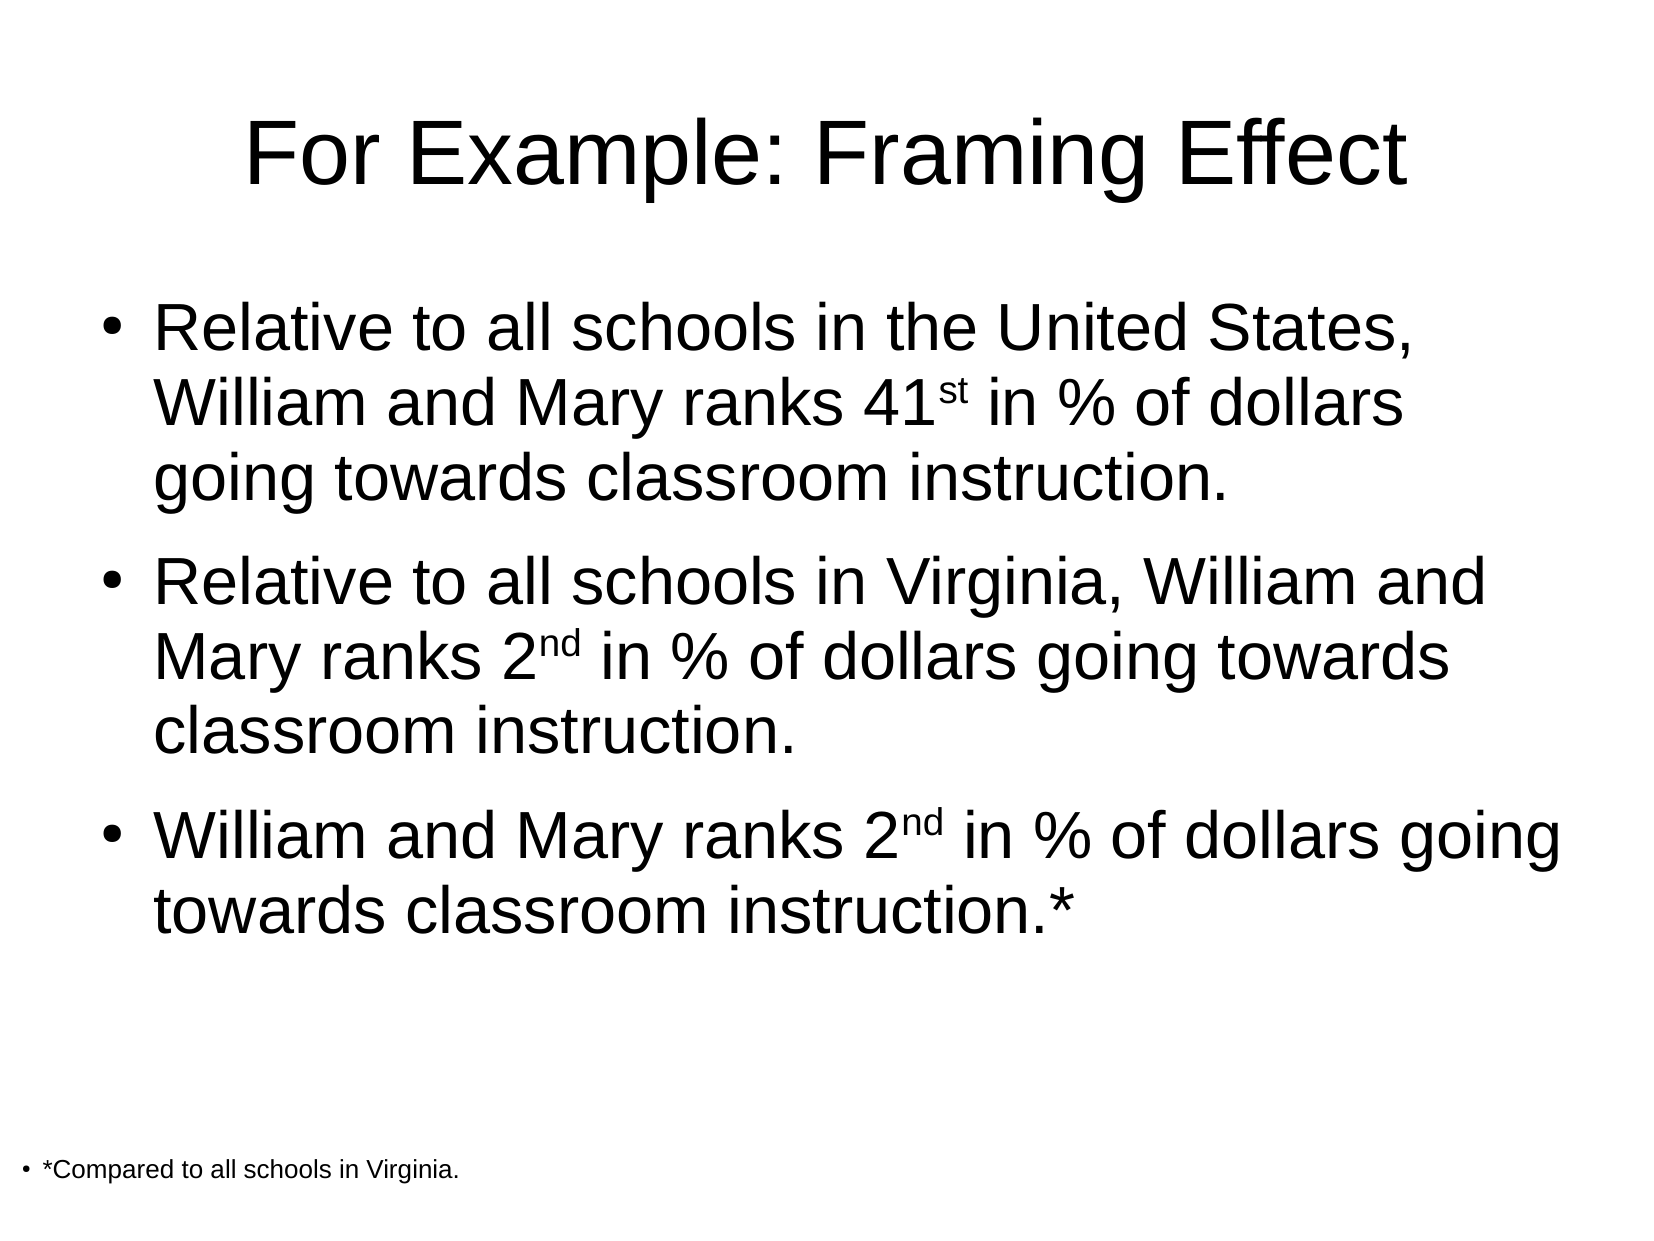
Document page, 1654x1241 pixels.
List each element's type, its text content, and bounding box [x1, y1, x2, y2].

list Relative to all schools in the United States, William and Mary ranks 41st in % of dollars going towards classroom instruction. Relative to all schools in Virginia, William and Mary ranks 2nd in % of dollars going towards classroom instruction. William and Mary ranks 2nd in % of dollars going towards classroom instruction.* [82, 290, 1571, 1111]
list *Compared to all schools in Virginia. [15, 1155, 1504, 1185]
title For Example: Framing Effect [82, 49, 1571, 257]
